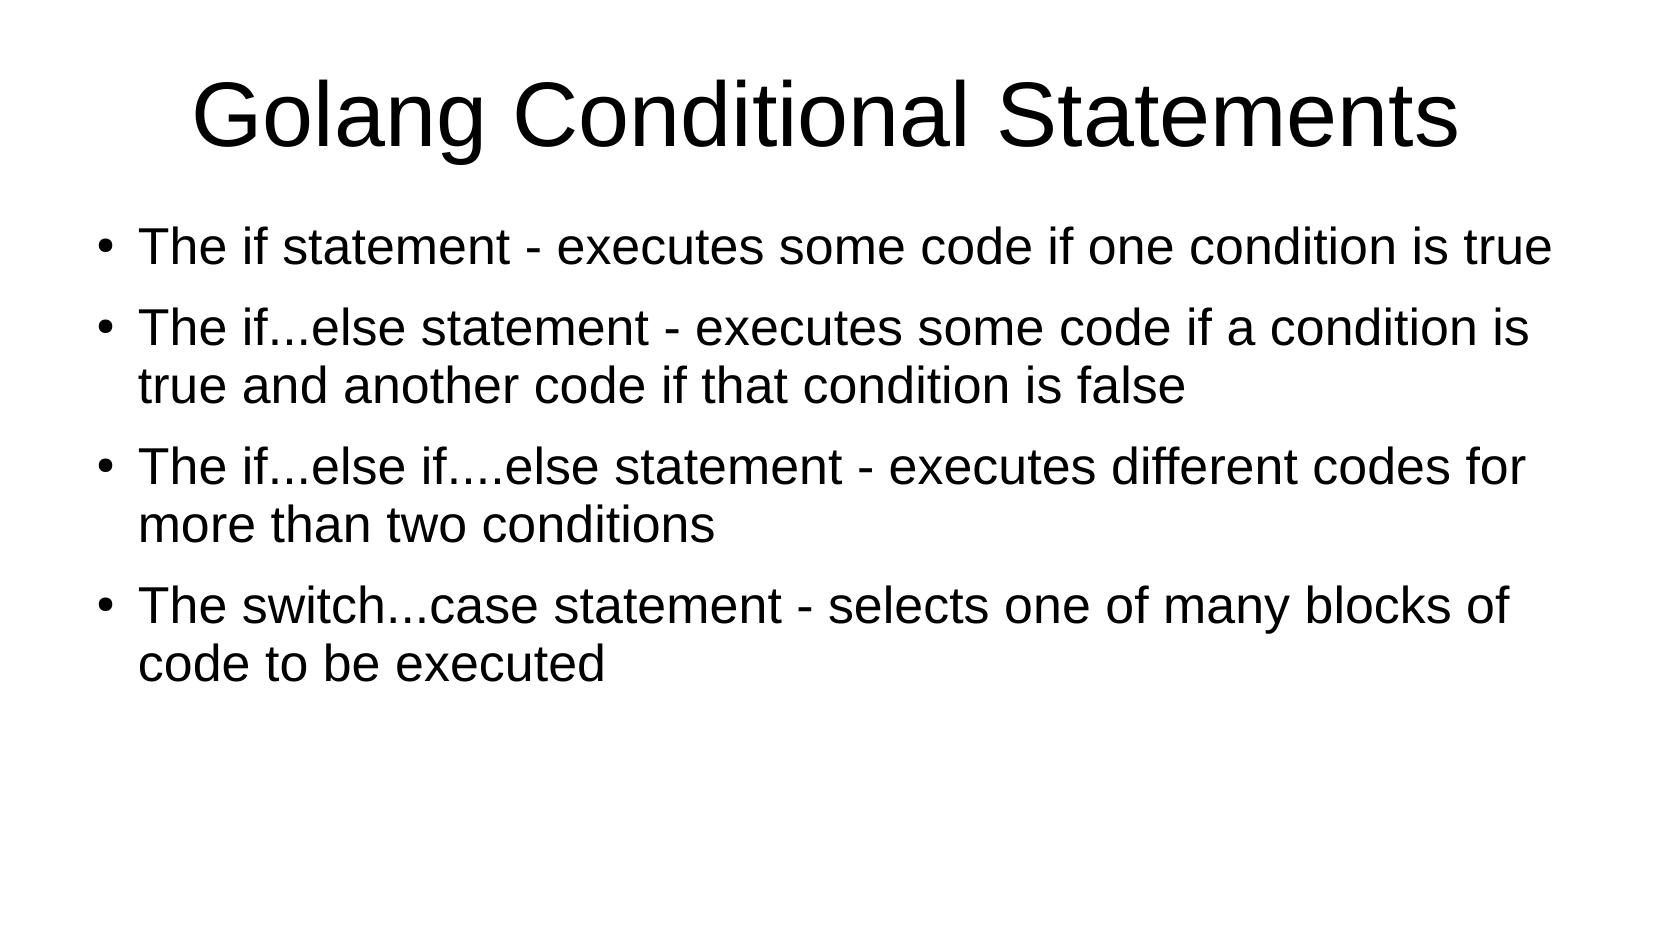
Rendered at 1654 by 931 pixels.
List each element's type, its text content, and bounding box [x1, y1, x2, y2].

title Golang Conditional Statements [82, 37, 1571, 193]
list The if statement - executes some code if one condition is true The if...else statement - executes some code if a condition is true and another code if that condition is false The if...else if....else statement - executes different codes for more than two conditions The switch...case statement - selects one of many blocks of code to be executed [82, 217, 1571, 758]
